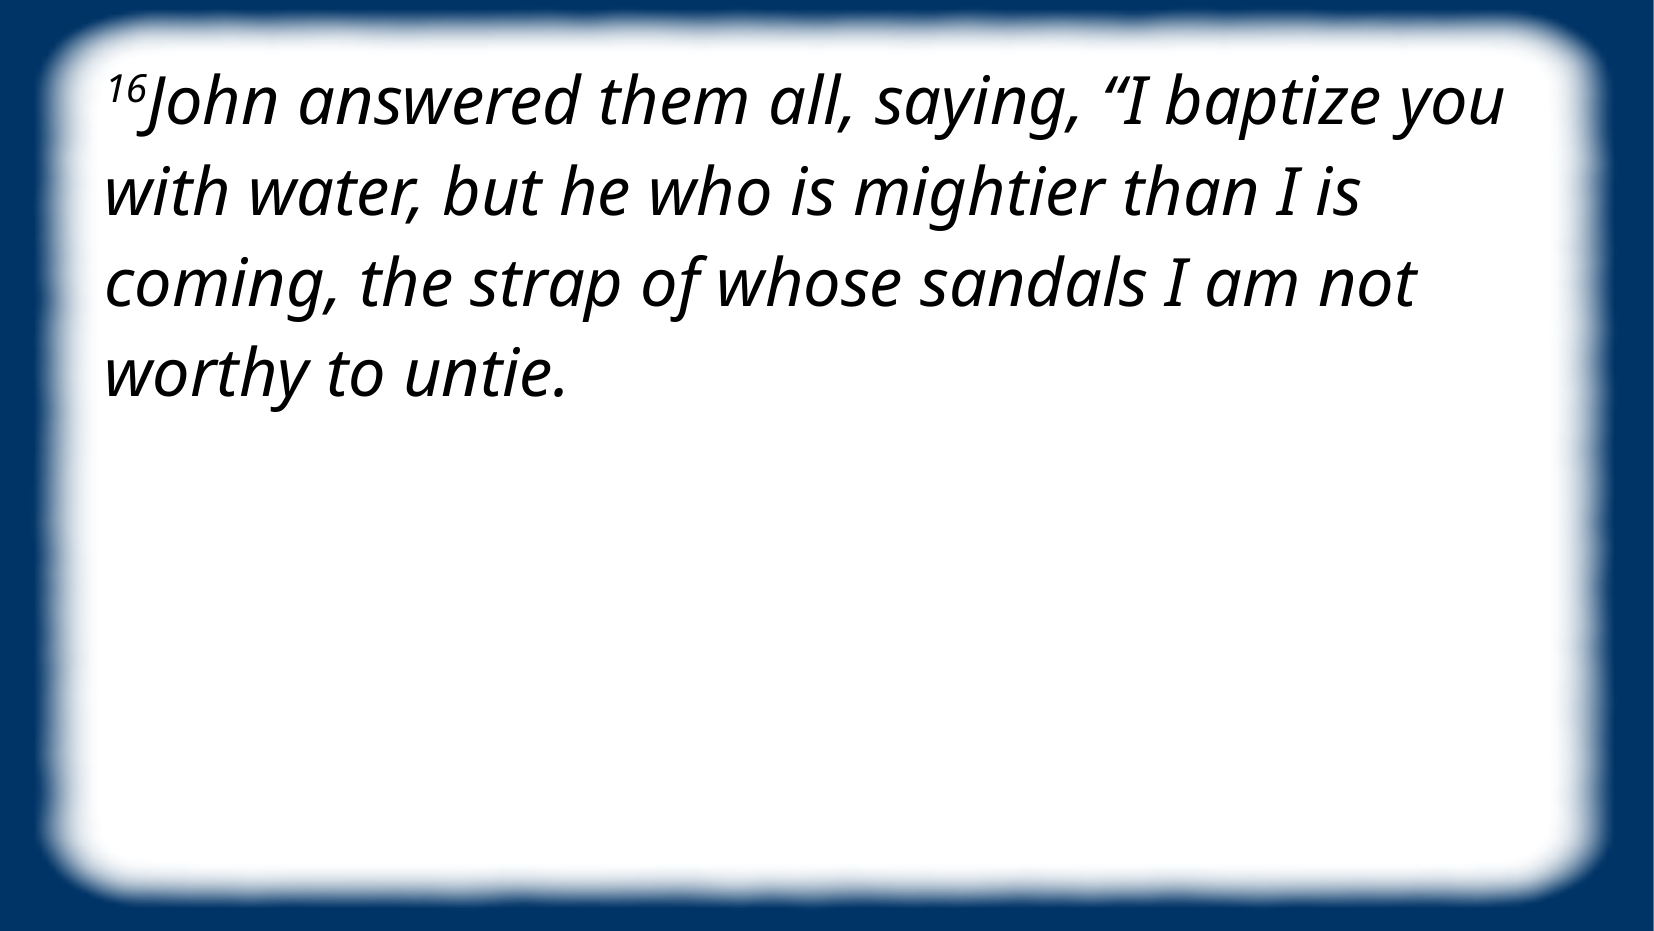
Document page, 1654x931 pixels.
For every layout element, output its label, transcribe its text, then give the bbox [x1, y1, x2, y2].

picture [0, 0, 1654, 931]
text_box 16John answered them all, saying, “I baptize you with water, but he who is mightier than I is coming, the strap of whose sandals I am not worthy to untie. [90, 45, 1561, 416]
